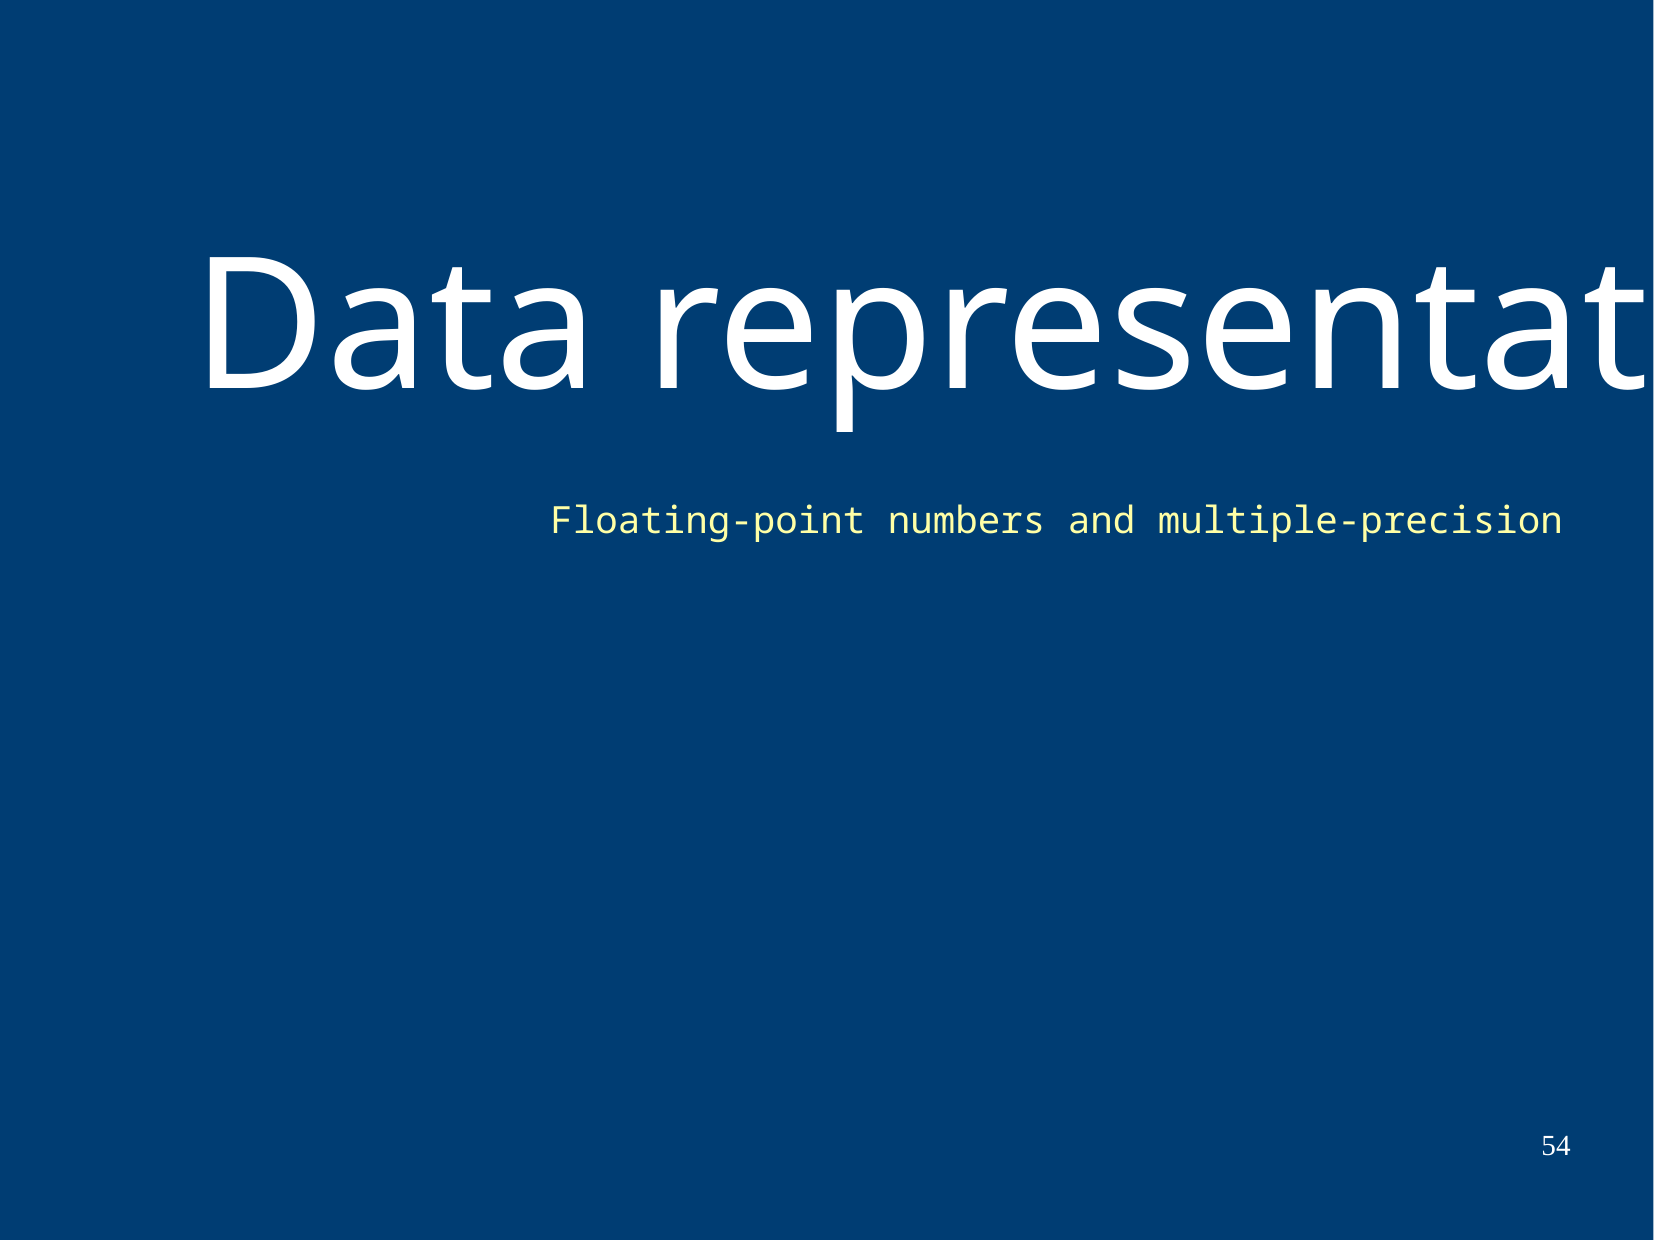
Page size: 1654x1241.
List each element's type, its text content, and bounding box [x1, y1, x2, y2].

text_box Data representation Floating-point numbers and multiple-precision [178, 184, 1501, 627]
